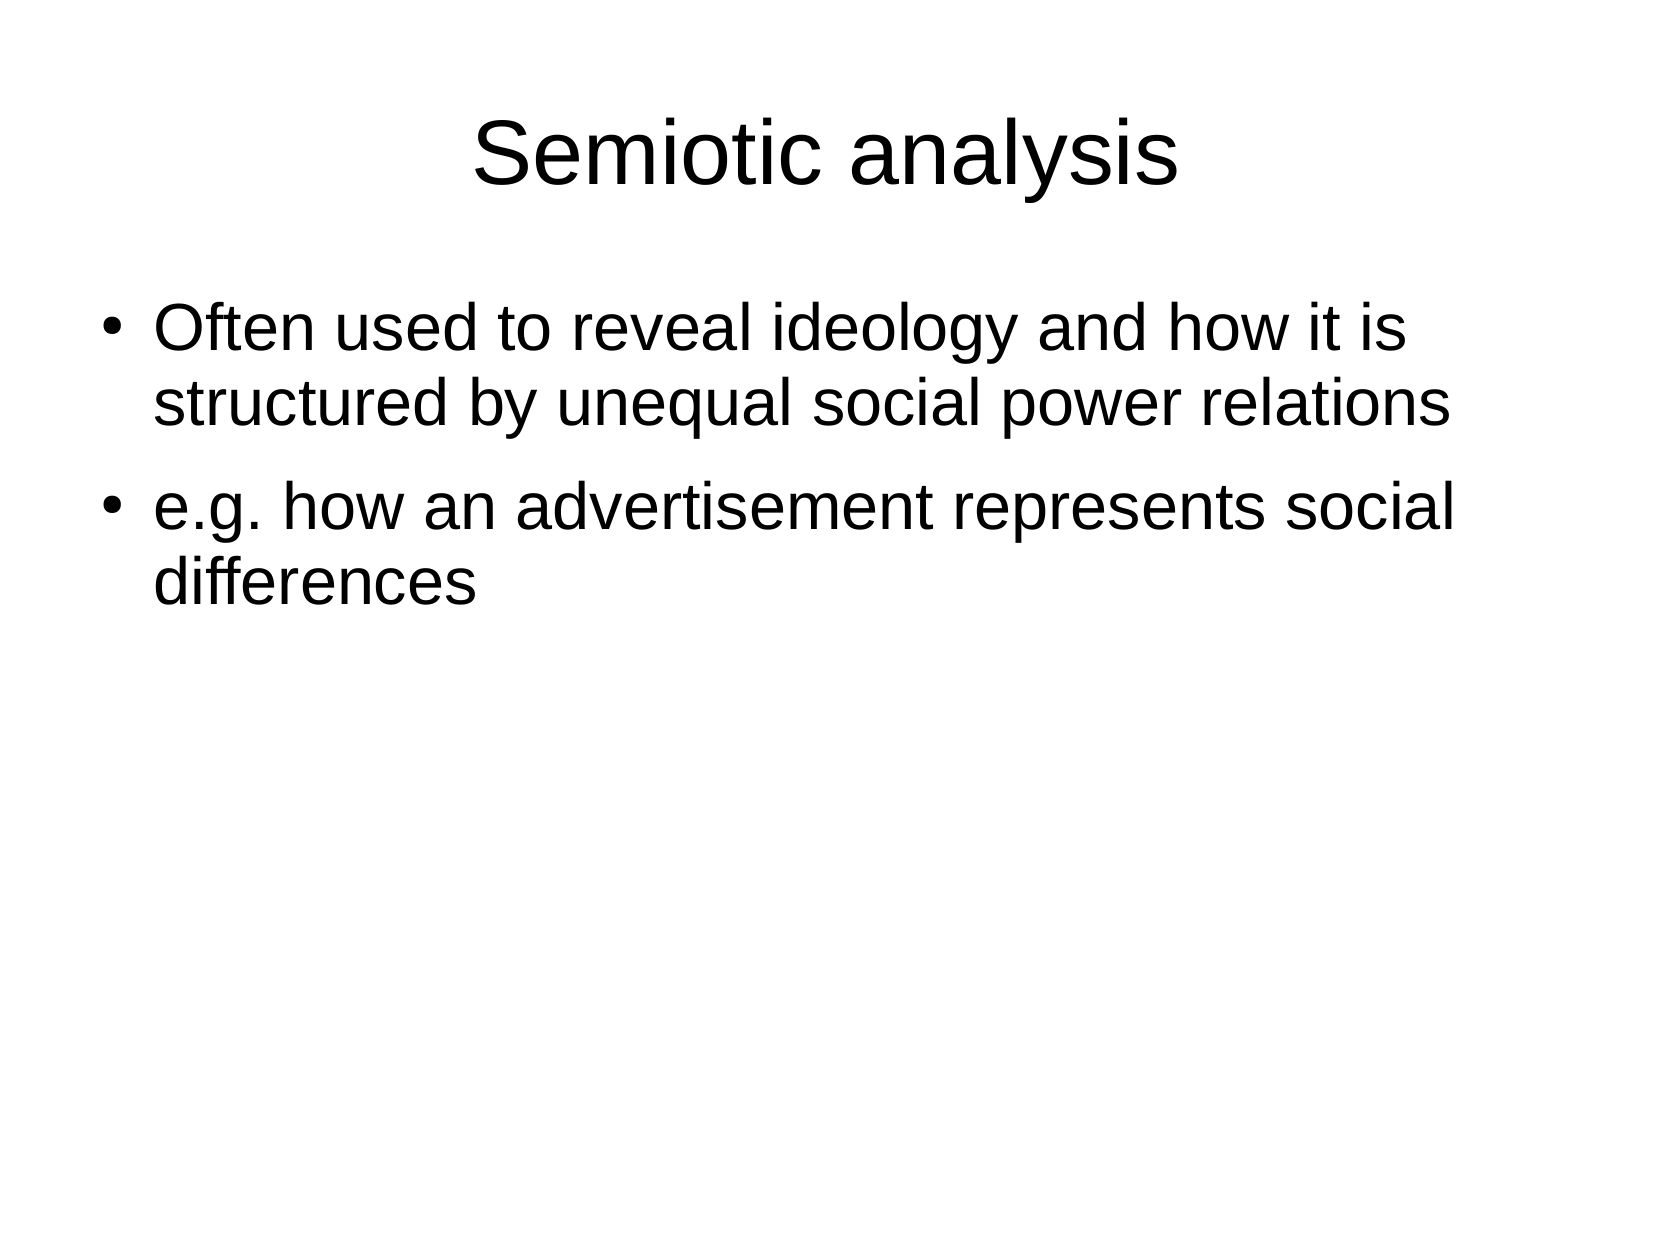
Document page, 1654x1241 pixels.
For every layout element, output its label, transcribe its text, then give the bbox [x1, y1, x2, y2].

list Often used to reveal ideology and how it is structured by unequal social power relations e.g. how an advertisement represents social differences [82, 290, 1571, 1010]
title Semiotic analysis [82, 49, 1571, 257]
